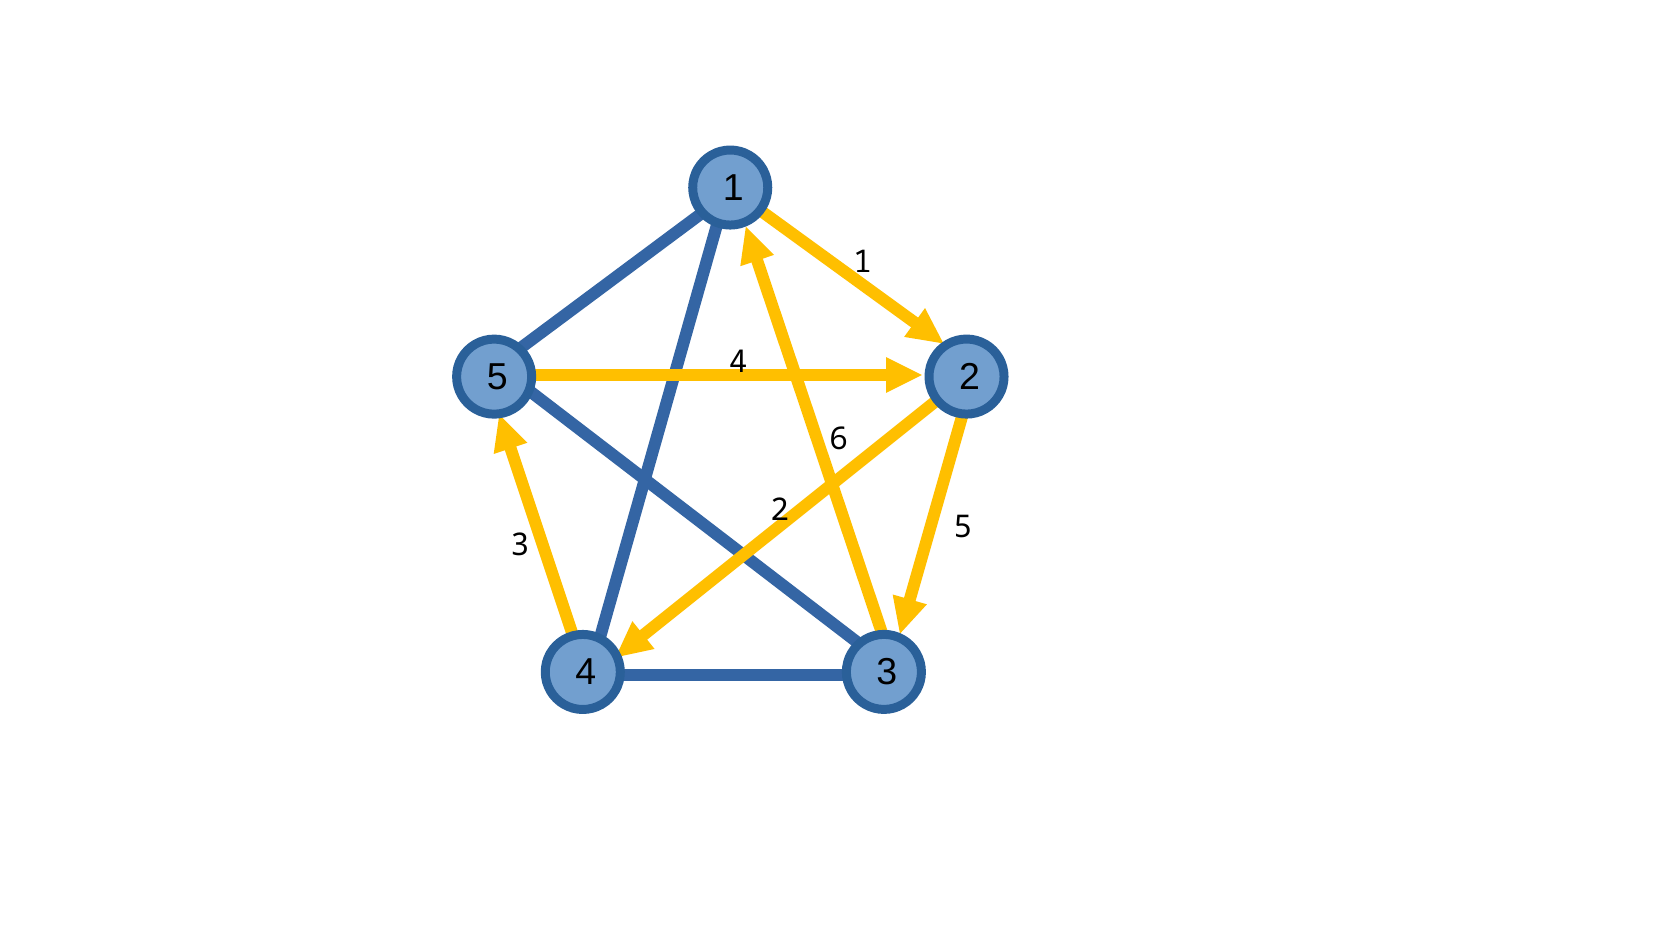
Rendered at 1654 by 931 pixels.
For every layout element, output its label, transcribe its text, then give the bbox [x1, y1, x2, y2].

text_box 1 [838, 231, 886, 281]
text_box 3 [846, 634, 922, 710]
text_box 4 [714, 331, 762, 382]
text_box 4 [545, 634, 621, 710]
text_box 2 [755, 479, 803, 529]
text_box 5 [938, 496, 986, 547]
text_box 5 [456, 339, 532, 415]
text_box 3 [495, 514, 543, 565]
text_box 1 [692, 150, 768, 226]
text_box 6 [814, 408, 862, 458]
text_box 2 [928, 339, 1005, 415]
